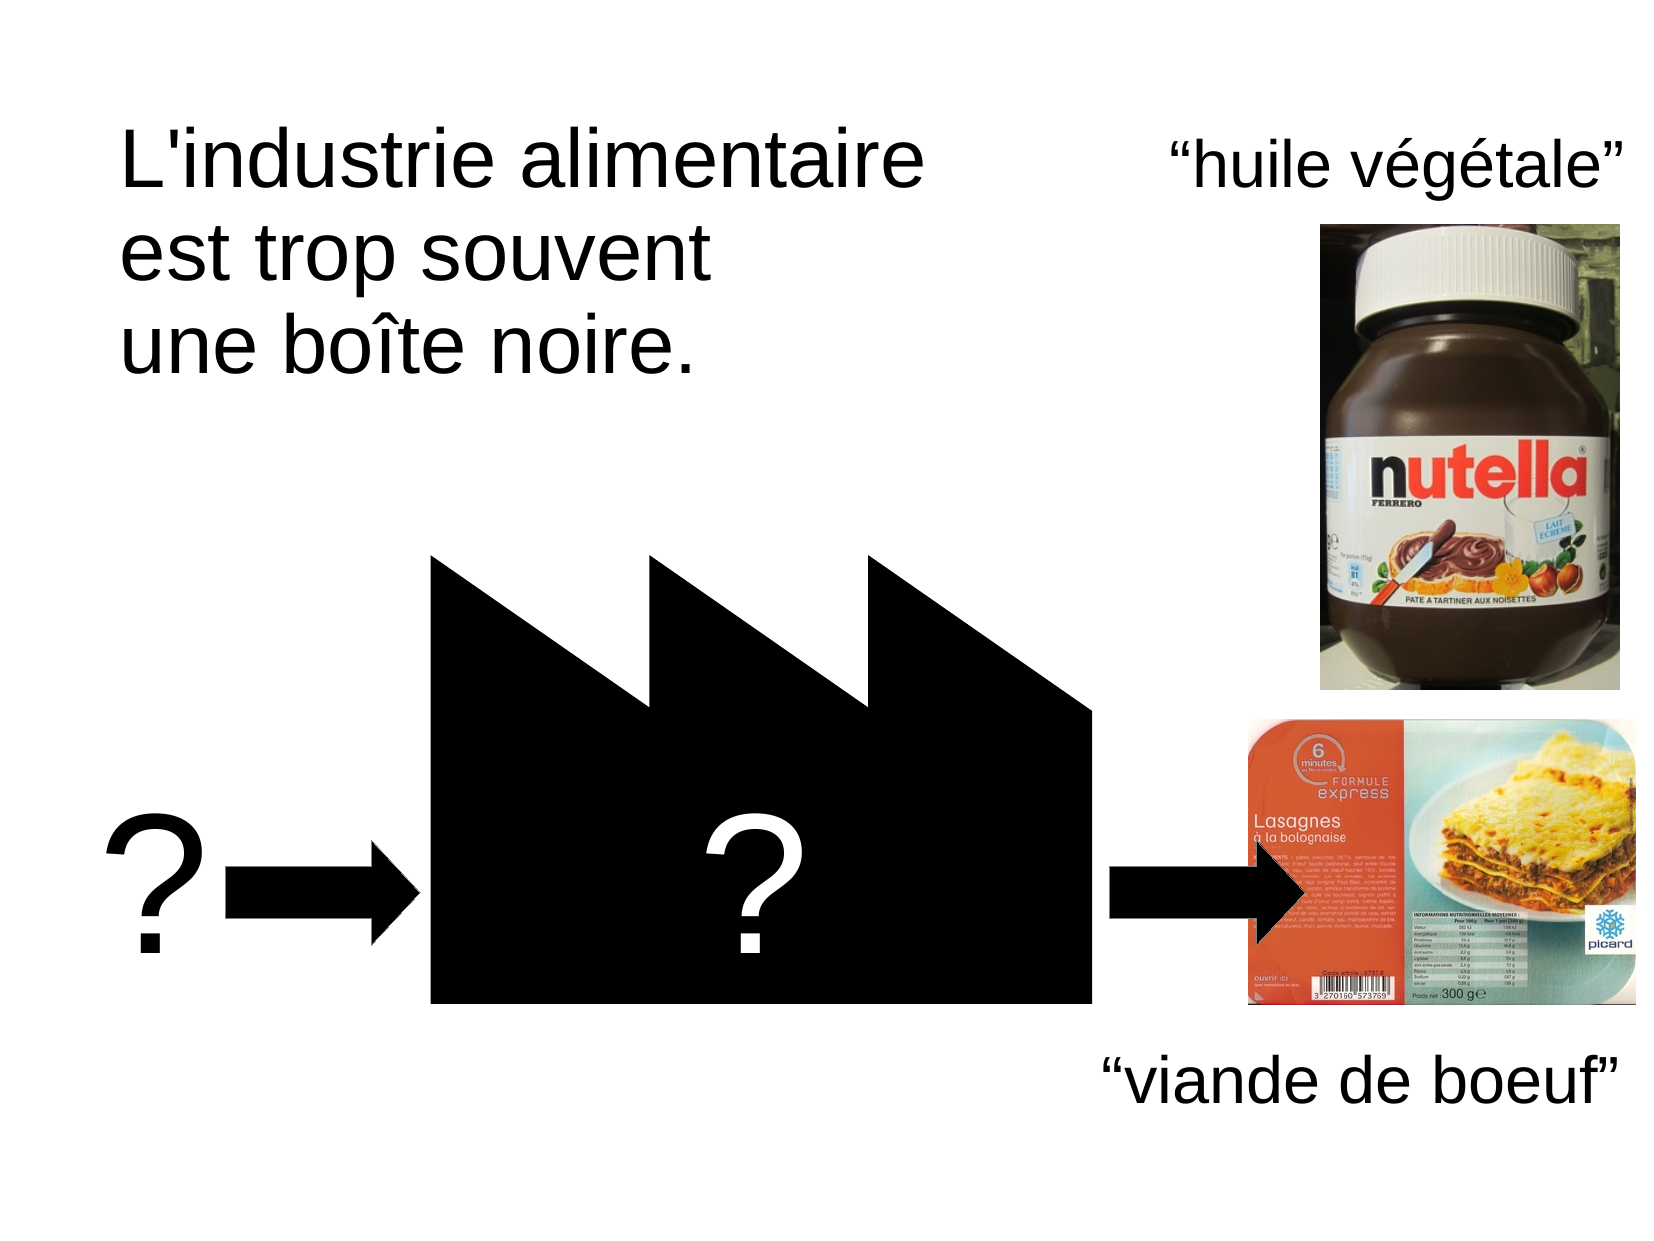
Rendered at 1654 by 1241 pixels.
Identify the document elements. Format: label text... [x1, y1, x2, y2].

picture [430, 555, 1096, 1006]
text_box ? [84, 765, 226, 1004]
picture [1248, 719, 1636, 1006]
text_box [226, 840, 421, 946]
text_box [1109, 839, 1306, 946]
text_box “huile végétale” [1155, 120, 1640, 210]
text_box L'industrie alimentaire est trop souvent une boîte noire. [105, 105, 942, 399]
picture [1320, 224, 1620, 691]
text_box “viande de boeuf” [1087, 1035, 1636, 1126]
text_box ? [684, 765, 826, 1004]
